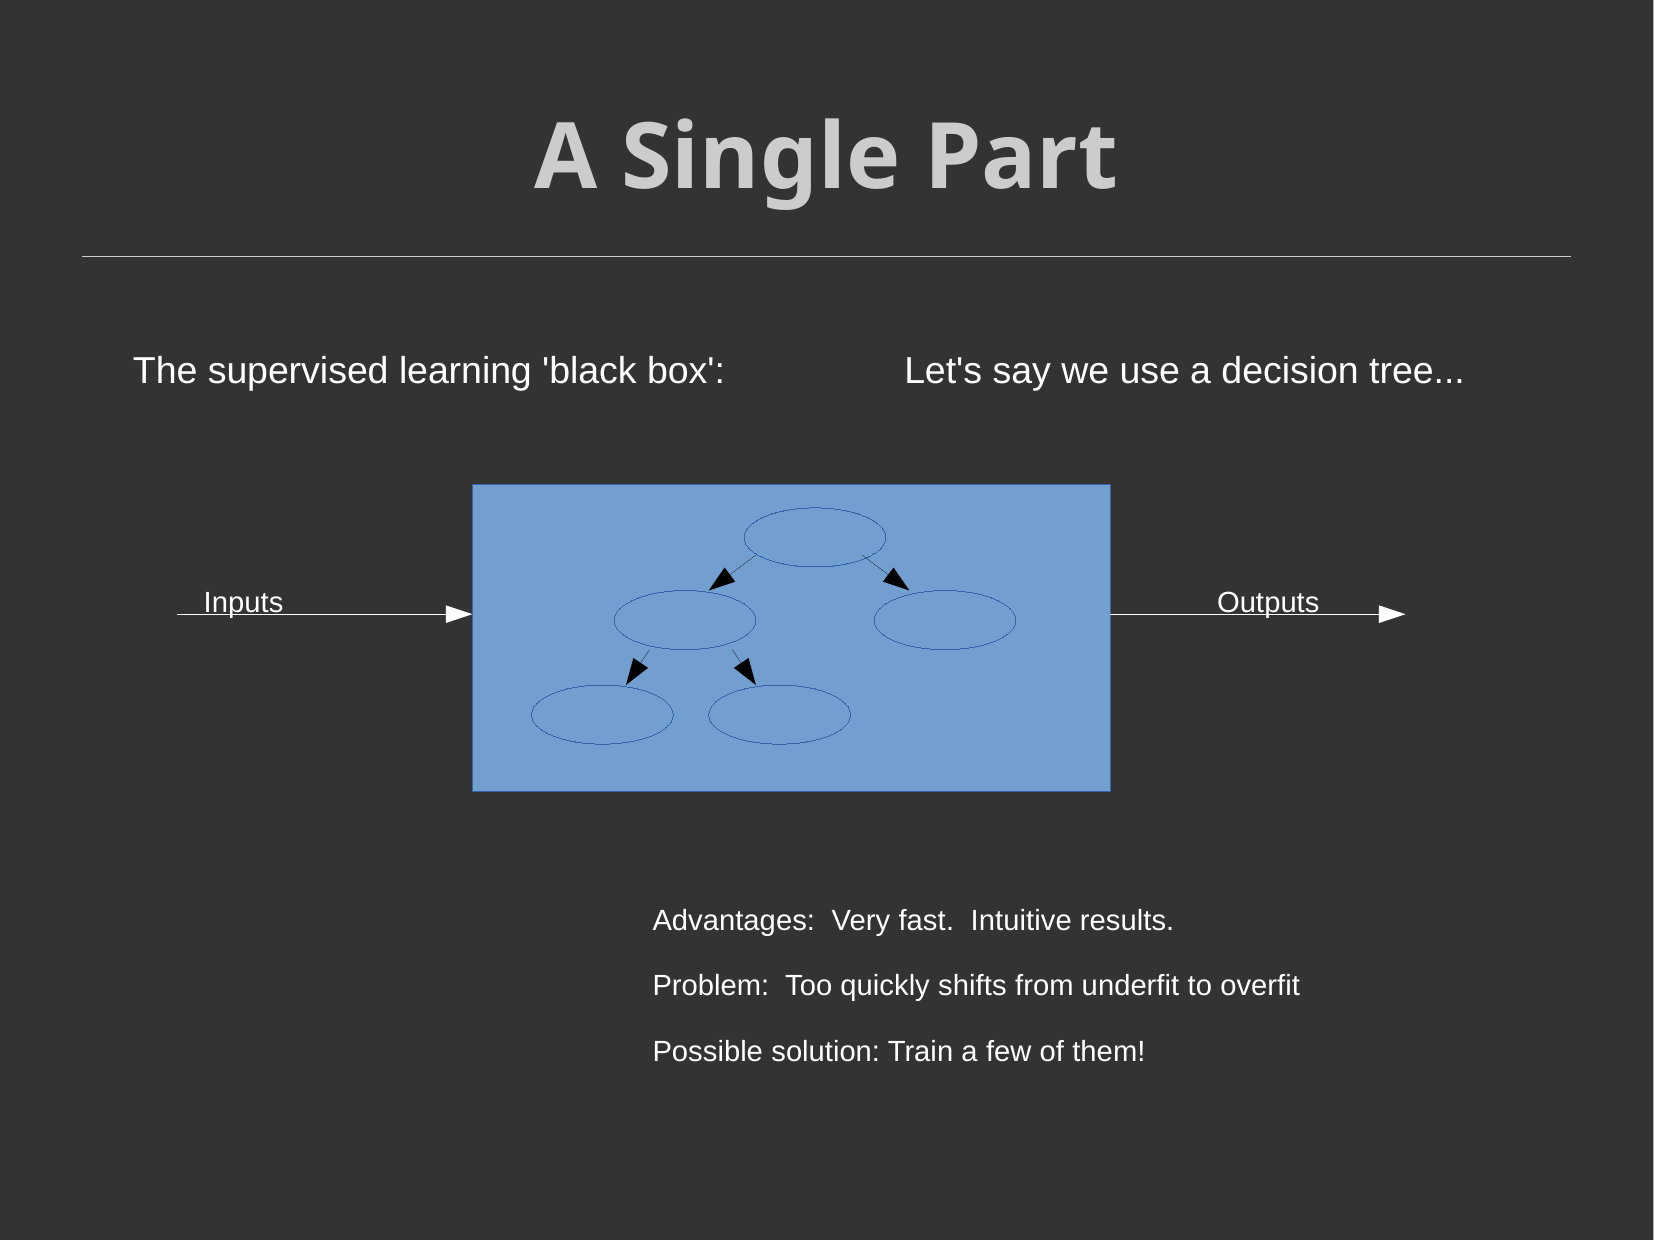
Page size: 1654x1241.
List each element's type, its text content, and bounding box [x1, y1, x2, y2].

text_box Let's say we use a decision tree... [889, 342, 1481, 400]
text_box The supervised learning 'black box': [118, 342, 741, 400]
text_box Inputs [188, 578, 299, 627]
text_box [472, 484, 1111, 792]
text_box Advantages: Very fast. Intuitive results. Problem: Too quickly shifts from underfit to overfit Possible solution: Train a few of them! [637, 896, 1316, 1075]
text_box Outputs [1202, 578, 1335, 626]
title A Single Part [82, 49, 1571, 257]
